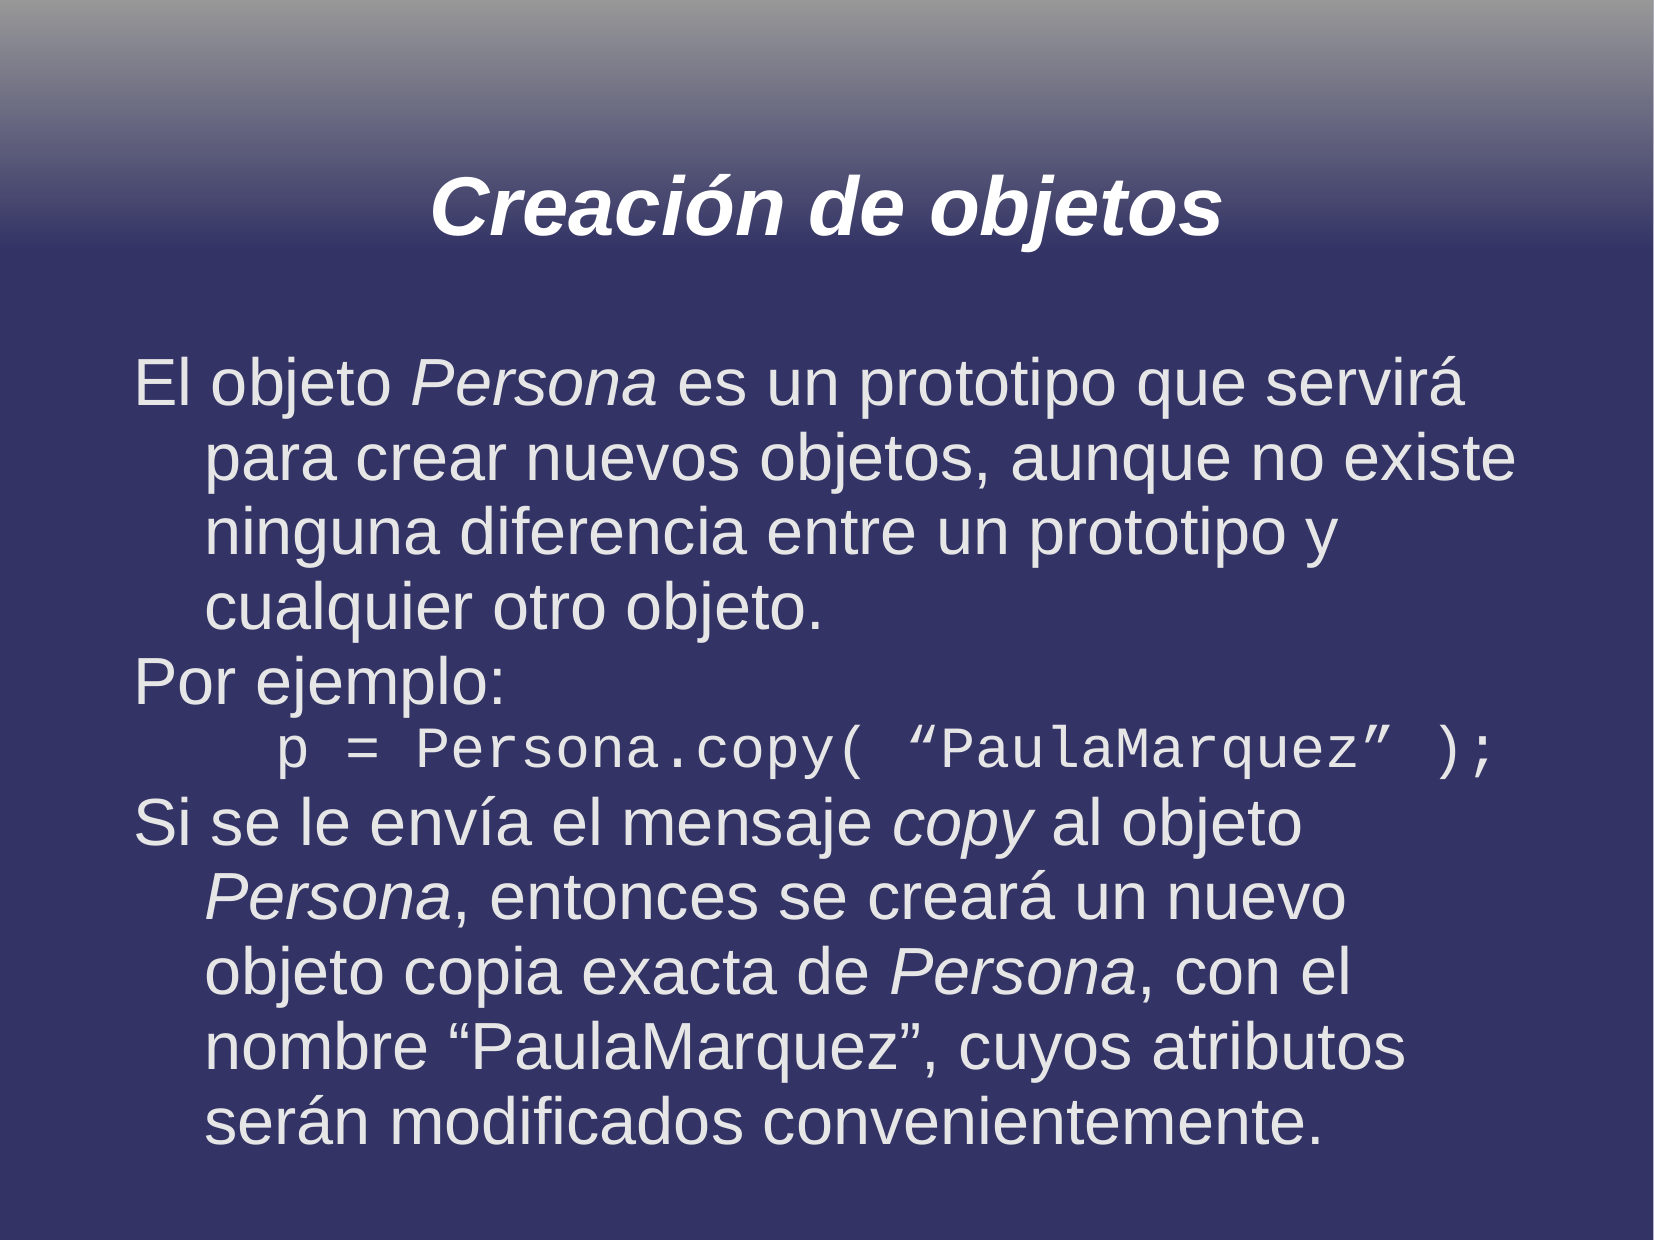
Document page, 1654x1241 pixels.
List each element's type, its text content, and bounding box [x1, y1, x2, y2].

list El objeto Persona es un prototipo que servirá para crear nuevos objetos, aunque no existe ninguna diferencia entre un prototipo y cualquier otro objeto. Por ejemplo: p = Persona.copy( “PaulaMarquez” ); Si se le envía el mensaje copy al objeto Persona, entonces se creará un nuevo objeto copia exacta de Persona, con el nombre “PaulaMarquez”, cuyos atributos serán modificados convenientemente. [121, 344, 1534, 1178]
title Creación de objetos [121, 102, 1534, 311]
